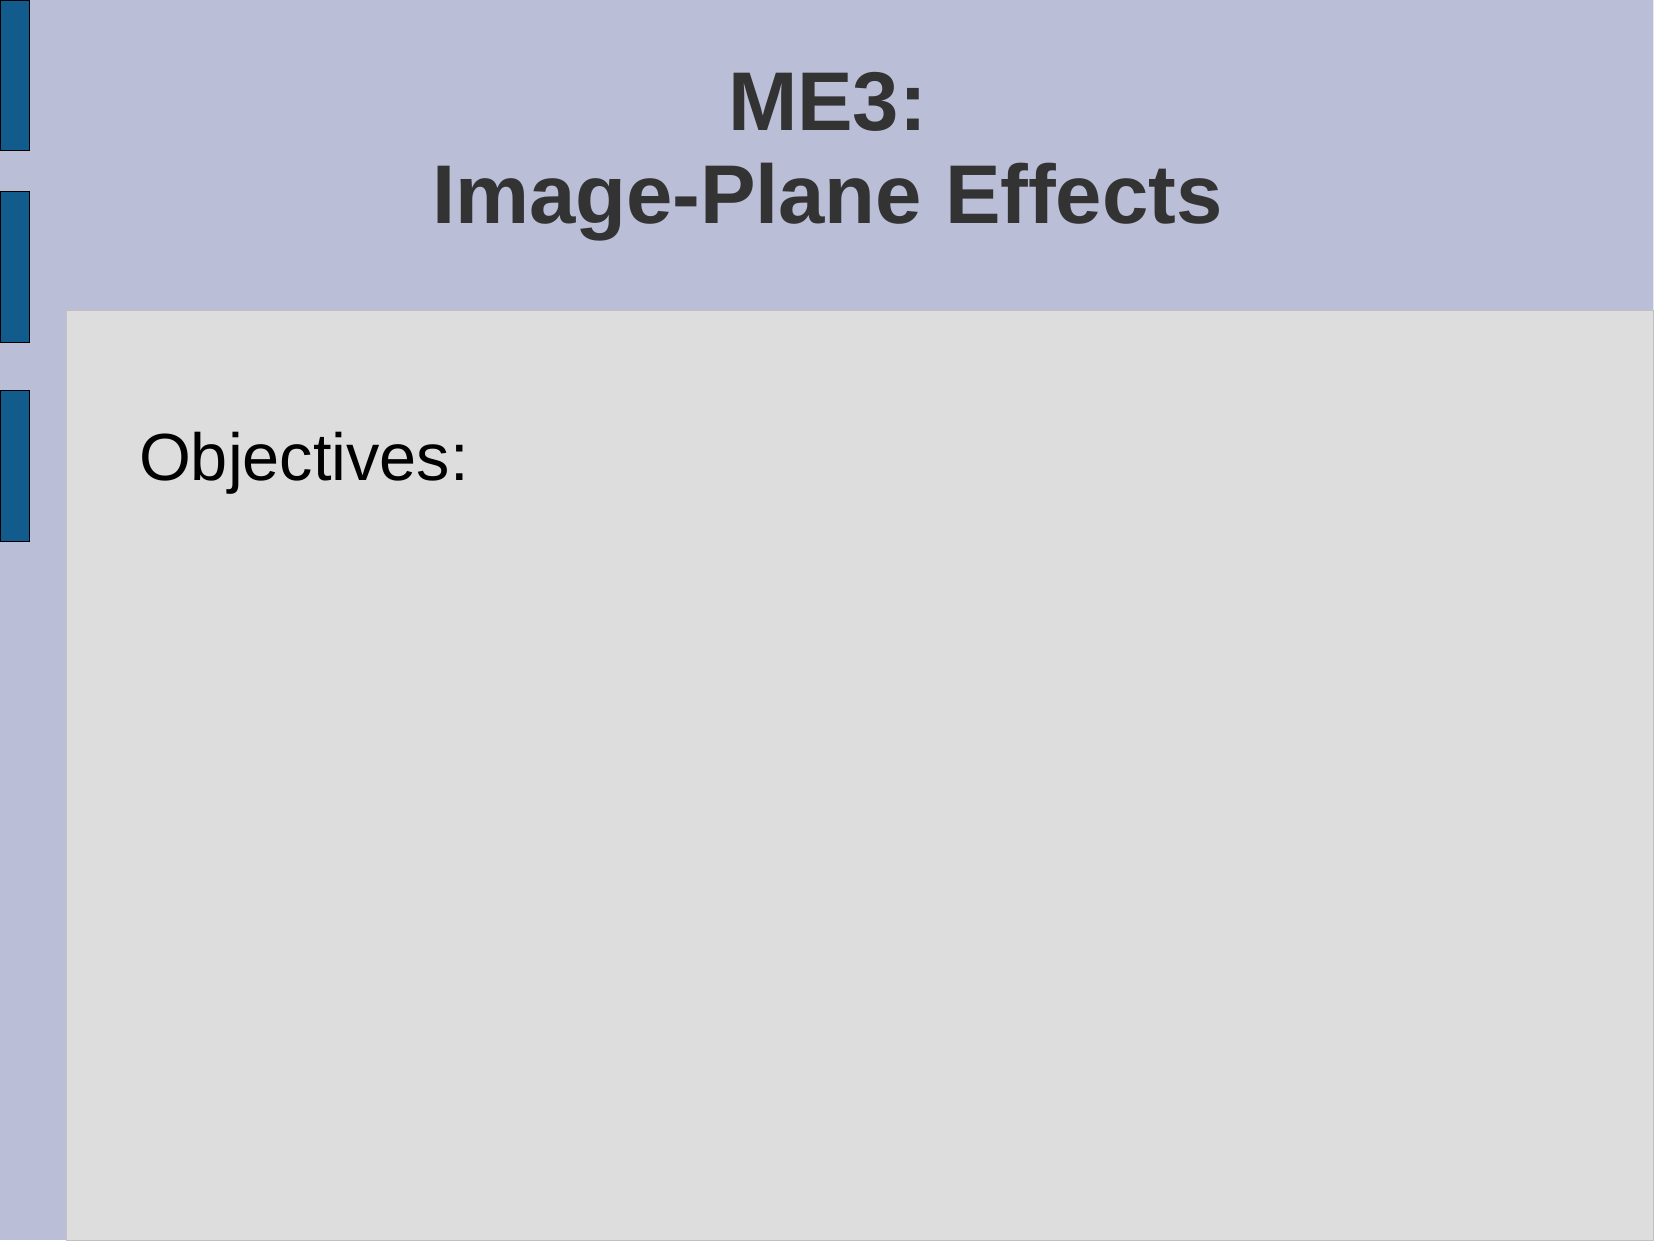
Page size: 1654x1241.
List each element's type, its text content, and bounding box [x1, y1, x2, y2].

title ME3: Image-Plane Effects [121, 49, 1534, 341]
list Objectives: [121, 344, 1534, 1127]
